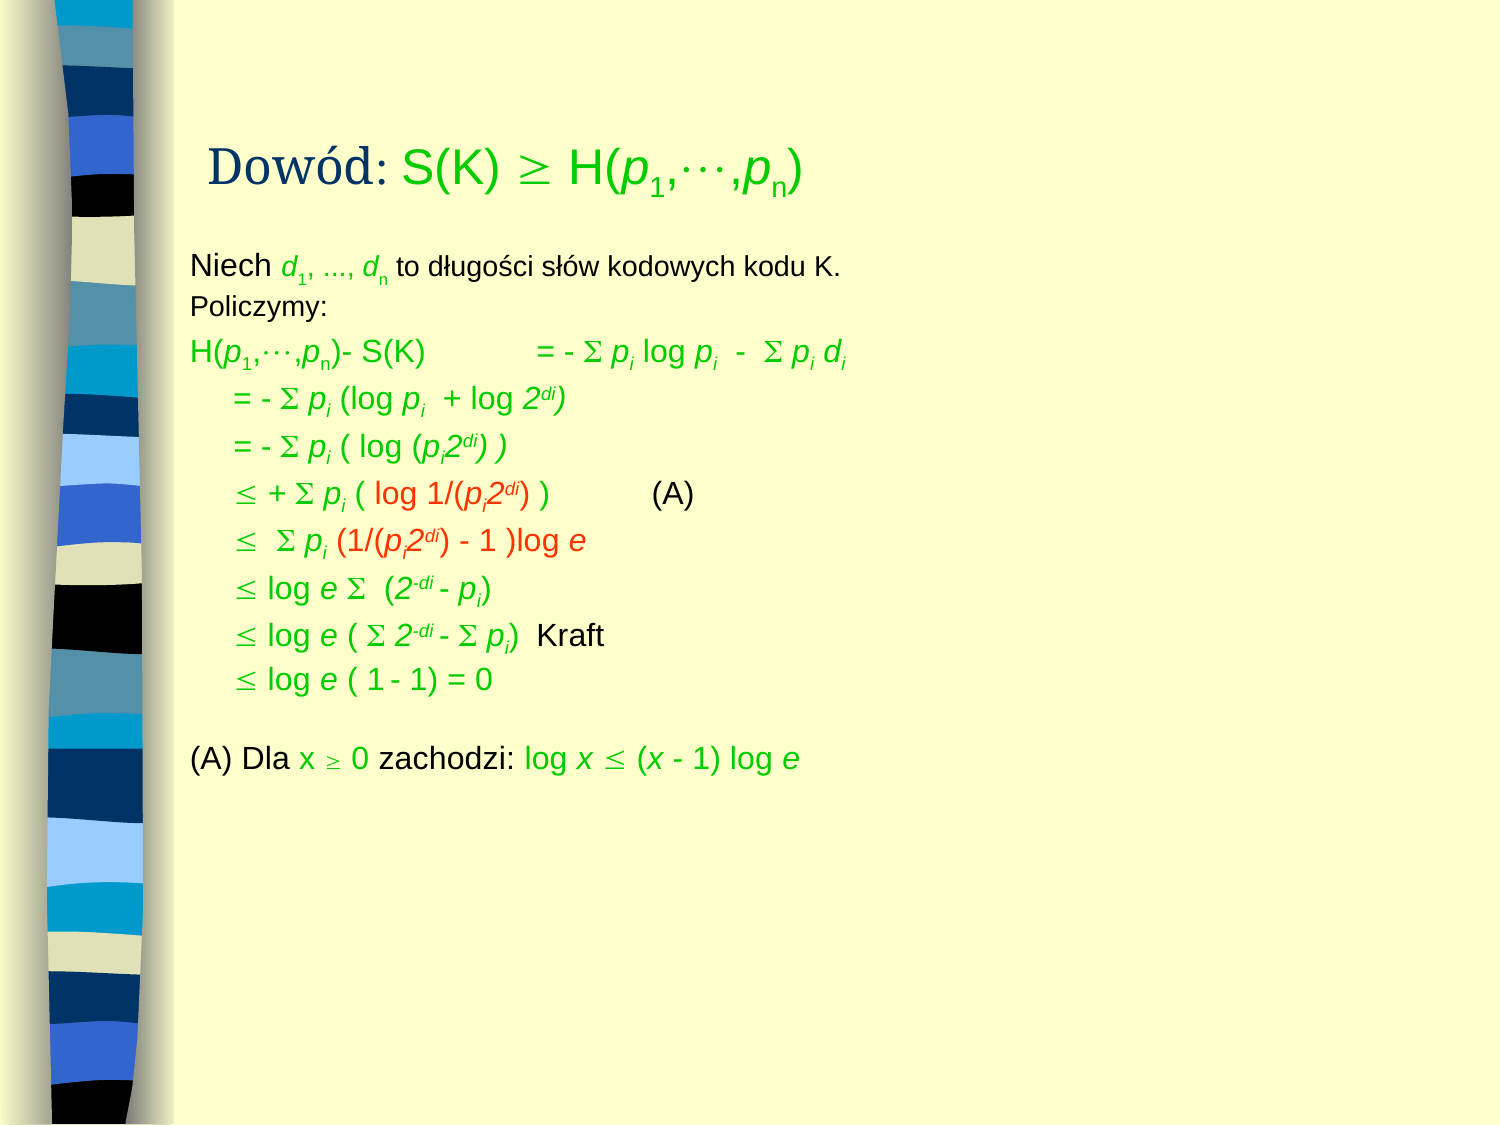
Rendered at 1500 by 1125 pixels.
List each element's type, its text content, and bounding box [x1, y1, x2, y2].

title Dowód: S(K)  H(p1,,pn) [192, 74, 1468, 263]
list Niech d1, ..., dn to długości słów kodowych kodu K. Policzymy: H(p1,,pn)- S(K) = -  pi log pi -  pi di = -  pi (log pi + log 2di) = -  pi ( log (pi2di) )  +  pi ( log 1/(pi2di) ) (A)   pi (1/(pi2di) - 1 )log e  log e  (2-di - pi)  log e (  2-di -  pi) Kraft  log e ( 1 - 1) = 0 (A) Dla x  0 zachodzi: log x  (x - 1) log e [174, 237, 1450, 913]
